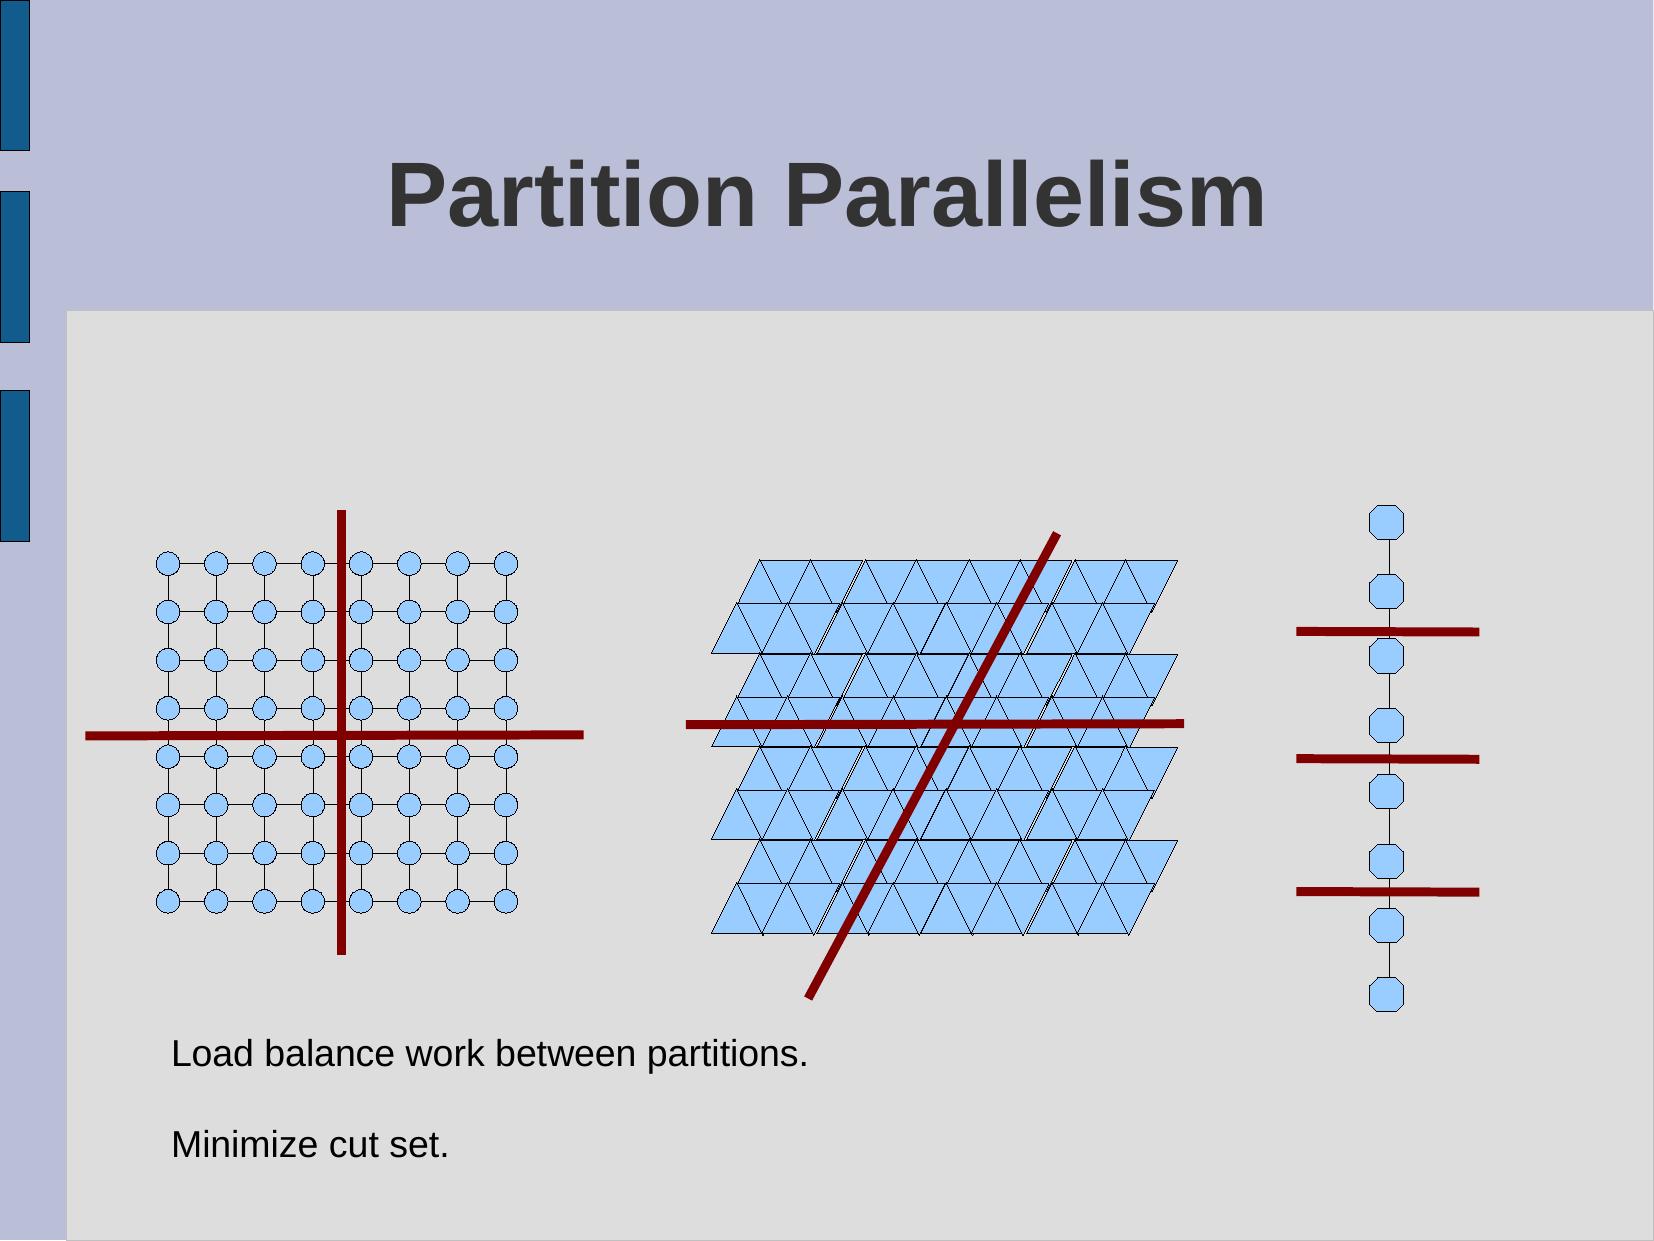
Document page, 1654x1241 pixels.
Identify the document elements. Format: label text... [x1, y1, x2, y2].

text_box [301, 793, 325, 817]
text_box [445, 744, 470, 769]
text_box [204, 648, 229, 672]
text_box [1369, 774, 1404, 809]
text_box [349, 551, 373, 576]
text_box [156, 600, 180, 624]
text_box [301, 696, 325, 721]
text_box [301, 841, 325, 865]
text_box [494, 648, 518, 672]
text_box Load balance work between partitions. [156, 1025, 823, 1083]
text_box [204, 793, 229, 817]
text_box [252, 551, 277, 576]
text_box [849, 729, 1178, 936]
text_box [301, 889, 325, 914]
text_box [204, 889, 229, 914]
text_box [349, 696, 373, 721]
text_box [204, 696, 229, 721]
text_box [349, 744, 373, 769]
text_box [301, 551, 325, 576]
text_box [252, 841, 277, 865]
text_box [1369, 574, 1404, 609]
text_box [445, 648, 470, 672]
text_box [349, 648, 373, 672]
text_box [397, 648, 422, 672]
text_box [397, 744, 422, 769]
text_box [445, 696, 470, 721]
text_box [349, 793, 373, 817]
text_box [397, 696, 422, 721]
text_box [204, 744, 229, 769]
text_box [301, 600, 325, 624]
text_box [349, 600, 373, 624]
text_box [445, 551, 470, 576]
title Partition Parallelism [121, 98, 1534, 291]
text_box [1369, 505, 1404, 540]
text_box [252, 793, 277, 817]
text_box [349, 889, 373, 914]
text_box [397, 600, 422, 624]
text_box [252, 648, 277, 672]
text_box [711, 729, 946, 936]
text_box [156, 889, 180, 914]
text_box [1369, 638, 1404, 674]
text_box [445, 889, 470, 914]
text_box [494, 793, 518, 817]
text_box [156, 793, 180, 817]
text_box [156, 744, 180, 769]
text_box [397, 551, 422, 576]
text_box [445, 841, 470, 865]
text_box [301, 744, 325, 769]
text_box [156, 648, 180, 672]
text_box [156, 696, 180, 721]
text_box [252, 696, 277, 721]
text_box [1369, 977, 1404, 1012]
text_box [397, 793, 422, 817]
text_box [494, 841, 518, 865]
text_box [964, 559, 1178, 719]
text_box [252, 889, 277, 914]
text_box [494, 551, 518, 576]
text_box [204, 551, 229, 576]
text_box [494, 696, 518, 721]
text_box [156, 551, 180, 576]
text_box [204, 841, 229, 865]
text_box [156, 841, 180, 865]
text_box [445, 793, 470, 817]
text_box [445, 600, 470, 624]
text_box [494, 889, 518, 914]
text_box [1369, 708, 1404, 743]
text_box [252, 744, 277, 769]
text_box [494, 744, 518, 769]
text_box [204, 600, 229, 624]
text_box [1369, 844, 1404, 879]
text_box [397, 841, 422, 865]
text_box [252, 600, 277, 624]
text_box [494, 600, 518, 624]
text_box [1369, 908, 1404, 943]
text_box [711, 559, 1037, 720]
text_box [349, 841, 373, 865]
text_box [301, 648, 325, 672]
text_box [397, 889, 422, 914]
text_box Minimize cut set. [156, 1115, 465, 1173]
